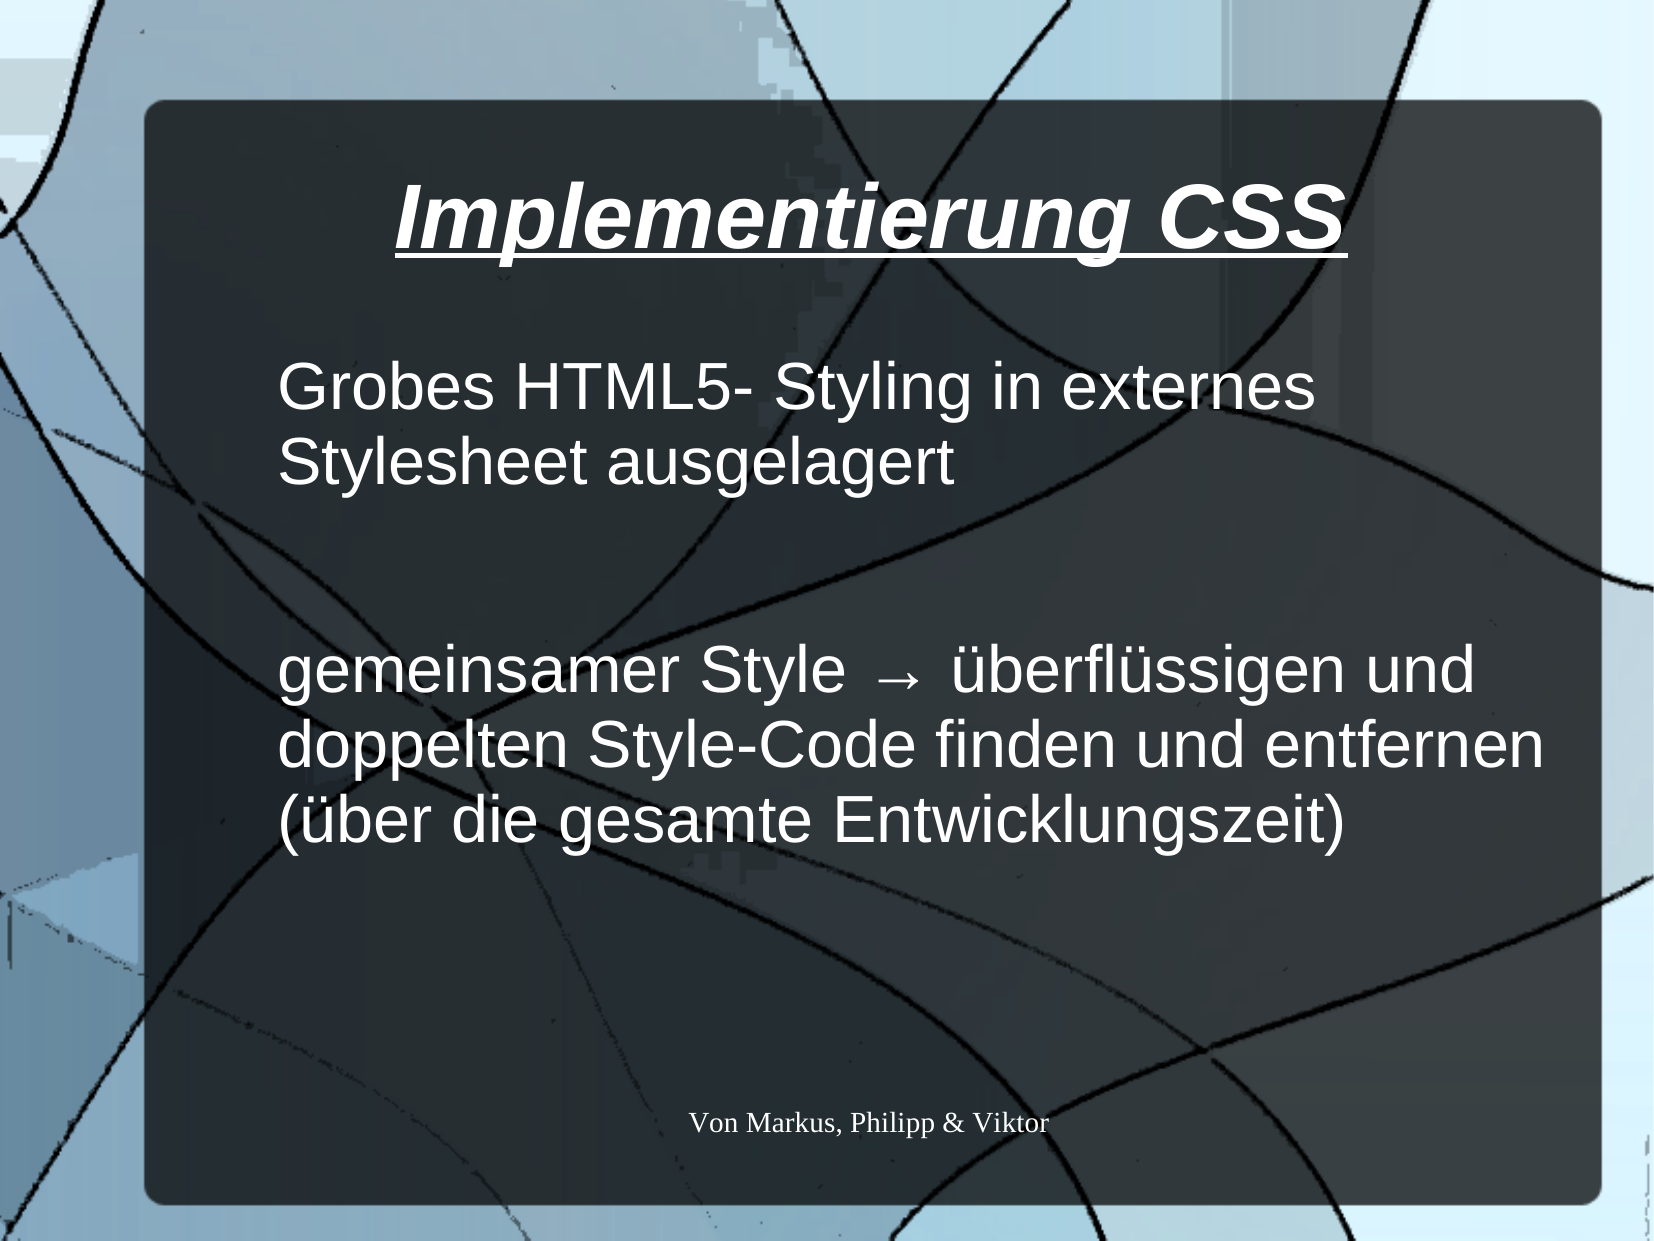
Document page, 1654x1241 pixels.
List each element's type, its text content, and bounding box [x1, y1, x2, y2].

title Implementierung CSS [159, 108, 1583, 325]
list Grobes HTML5- Styling in externes Stylesheet ausgelagert gemeinsamer Style → überflüssigen und doppelten Style-Code finden und entfernen (über die gesamte Entwicklungszeit) [206, 349, 1571, 1168]
picture [0, 0, 1654, 1241]
